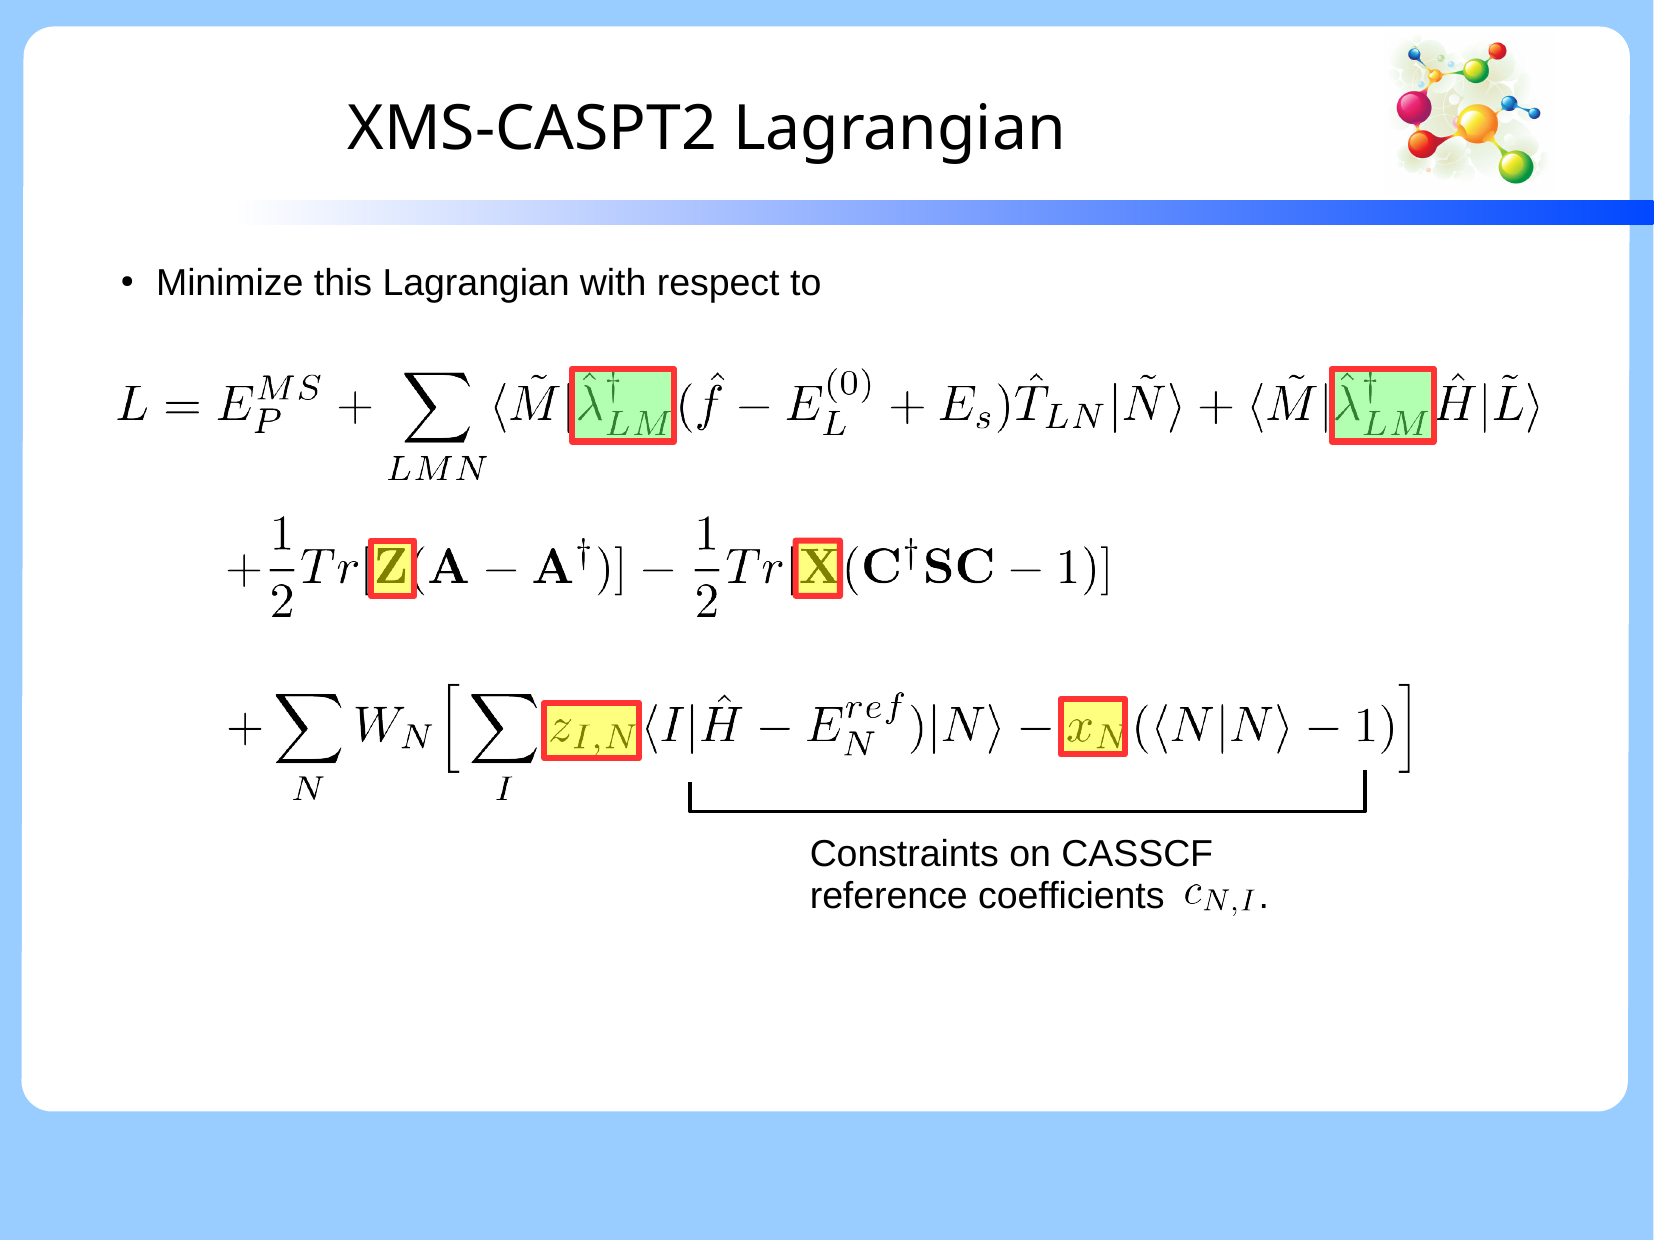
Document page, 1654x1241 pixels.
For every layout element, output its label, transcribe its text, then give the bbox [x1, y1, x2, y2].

text_box [1335, 705, 1396, 771]
picture [227, 516, 1108, 617]
text_box [660, 717, 721, 783]
text_box [1331, 368, 1434, 442]
picture [1382, 29, 1556, 195]
text_box Minimize this Lagrangian with respect to [105, 253, 1456, 328]
text_box [370, 540, 415, 596]
text_box [795, 540, 841, 596]
text_box [1060, 699, 1125, 755]
picture [117, 368, 1539, 480]
table_cell [873, 201, 877, 224]
text_box Constraints on CASSCF reference coefficients . [795, 825, 1381, 924]
title XMS-CASPT2 Lagrangian [82, 49, 1332, 201]
picture [228, 683, 1410, 800]
text_box [544, 702, 639, 759]
table_cell [956, 201, 961, 224]
text_box [571, 368, 674, 442]
picture [1185, 884, 1255, 916]
list [82, 277, 1571, 1069]
